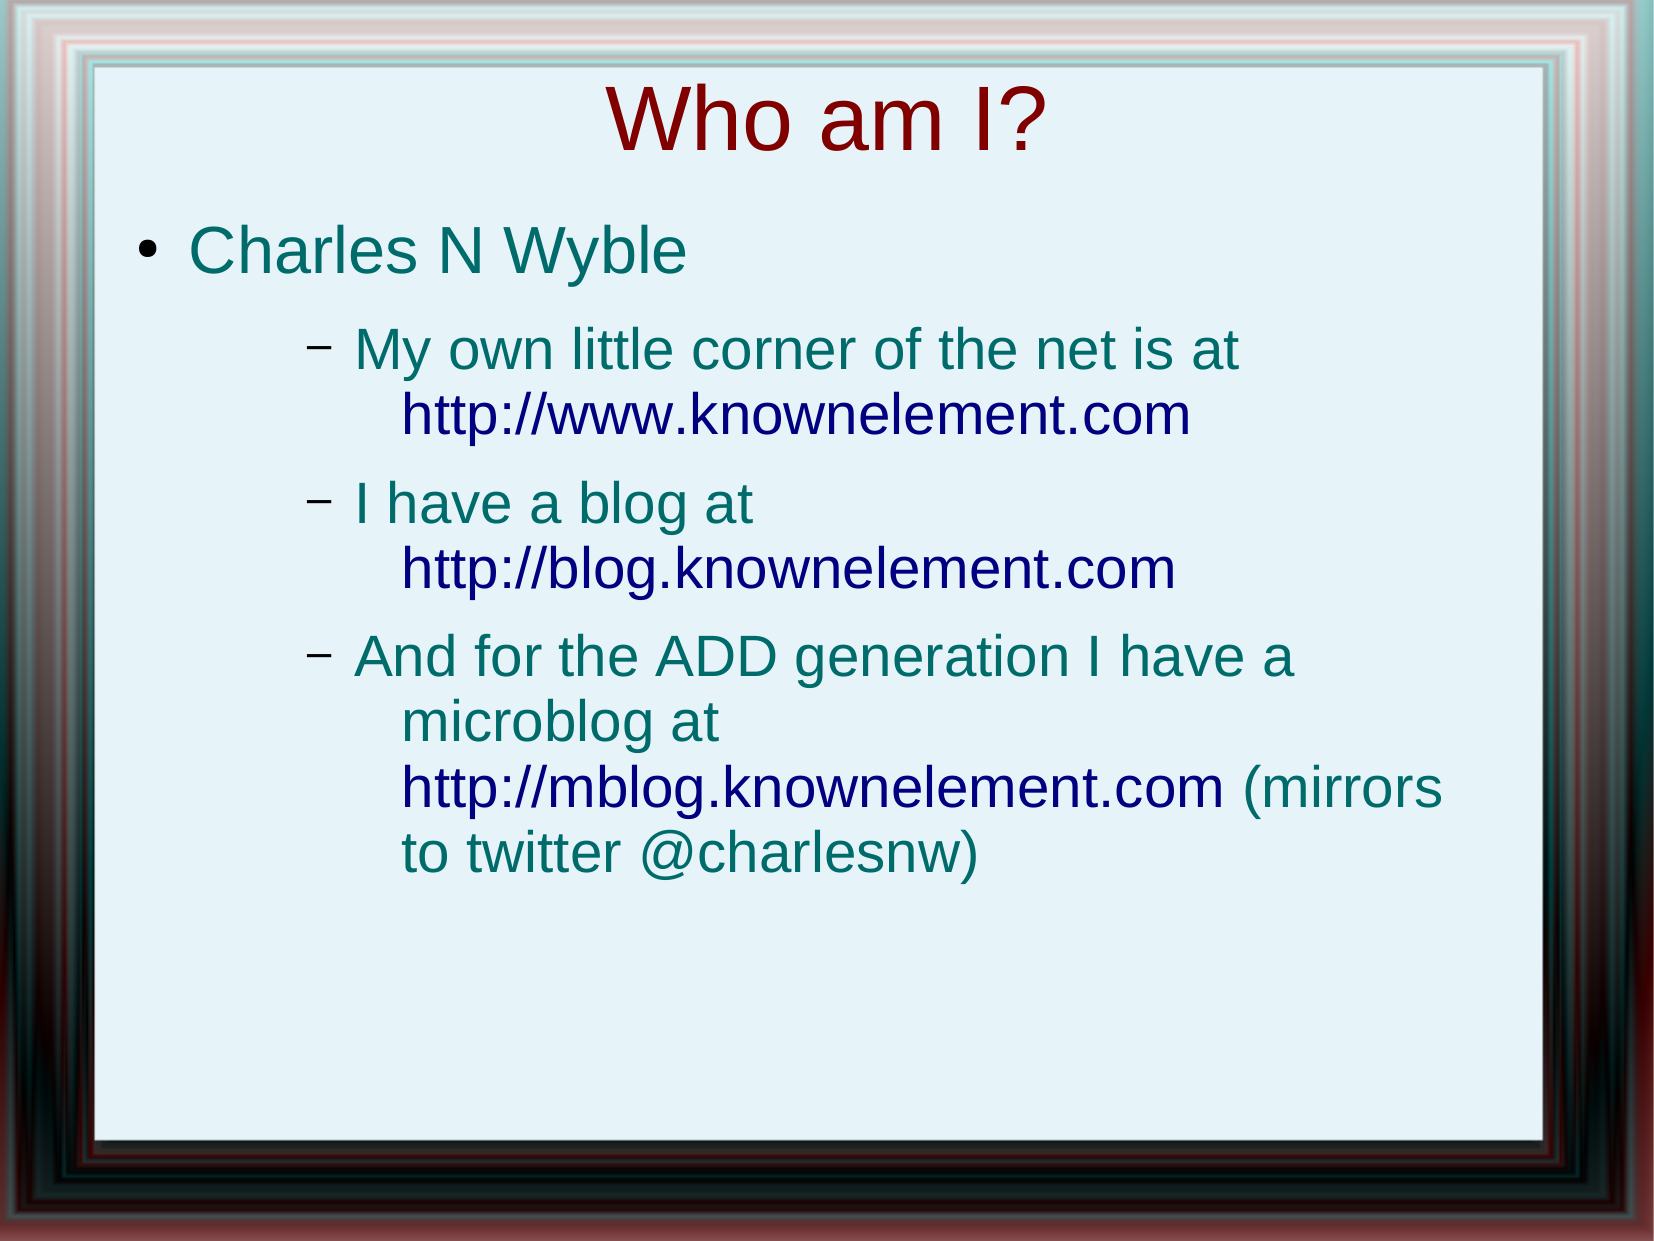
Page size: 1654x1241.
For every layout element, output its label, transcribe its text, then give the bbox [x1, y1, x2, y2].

picture [0, 0, 1654, 1241]
title Who am I? [118, 67, 1536, 170]
list Charles N Wyble My own little corner of the net is at http://www.knownelement.com I have a blog at http://blog.knownelement.com And for the ADD generation I have a microblog at http://mblog.knownelement.com (mirrors to twitter @charlesnw) [118, 212, 1506, 1017]
